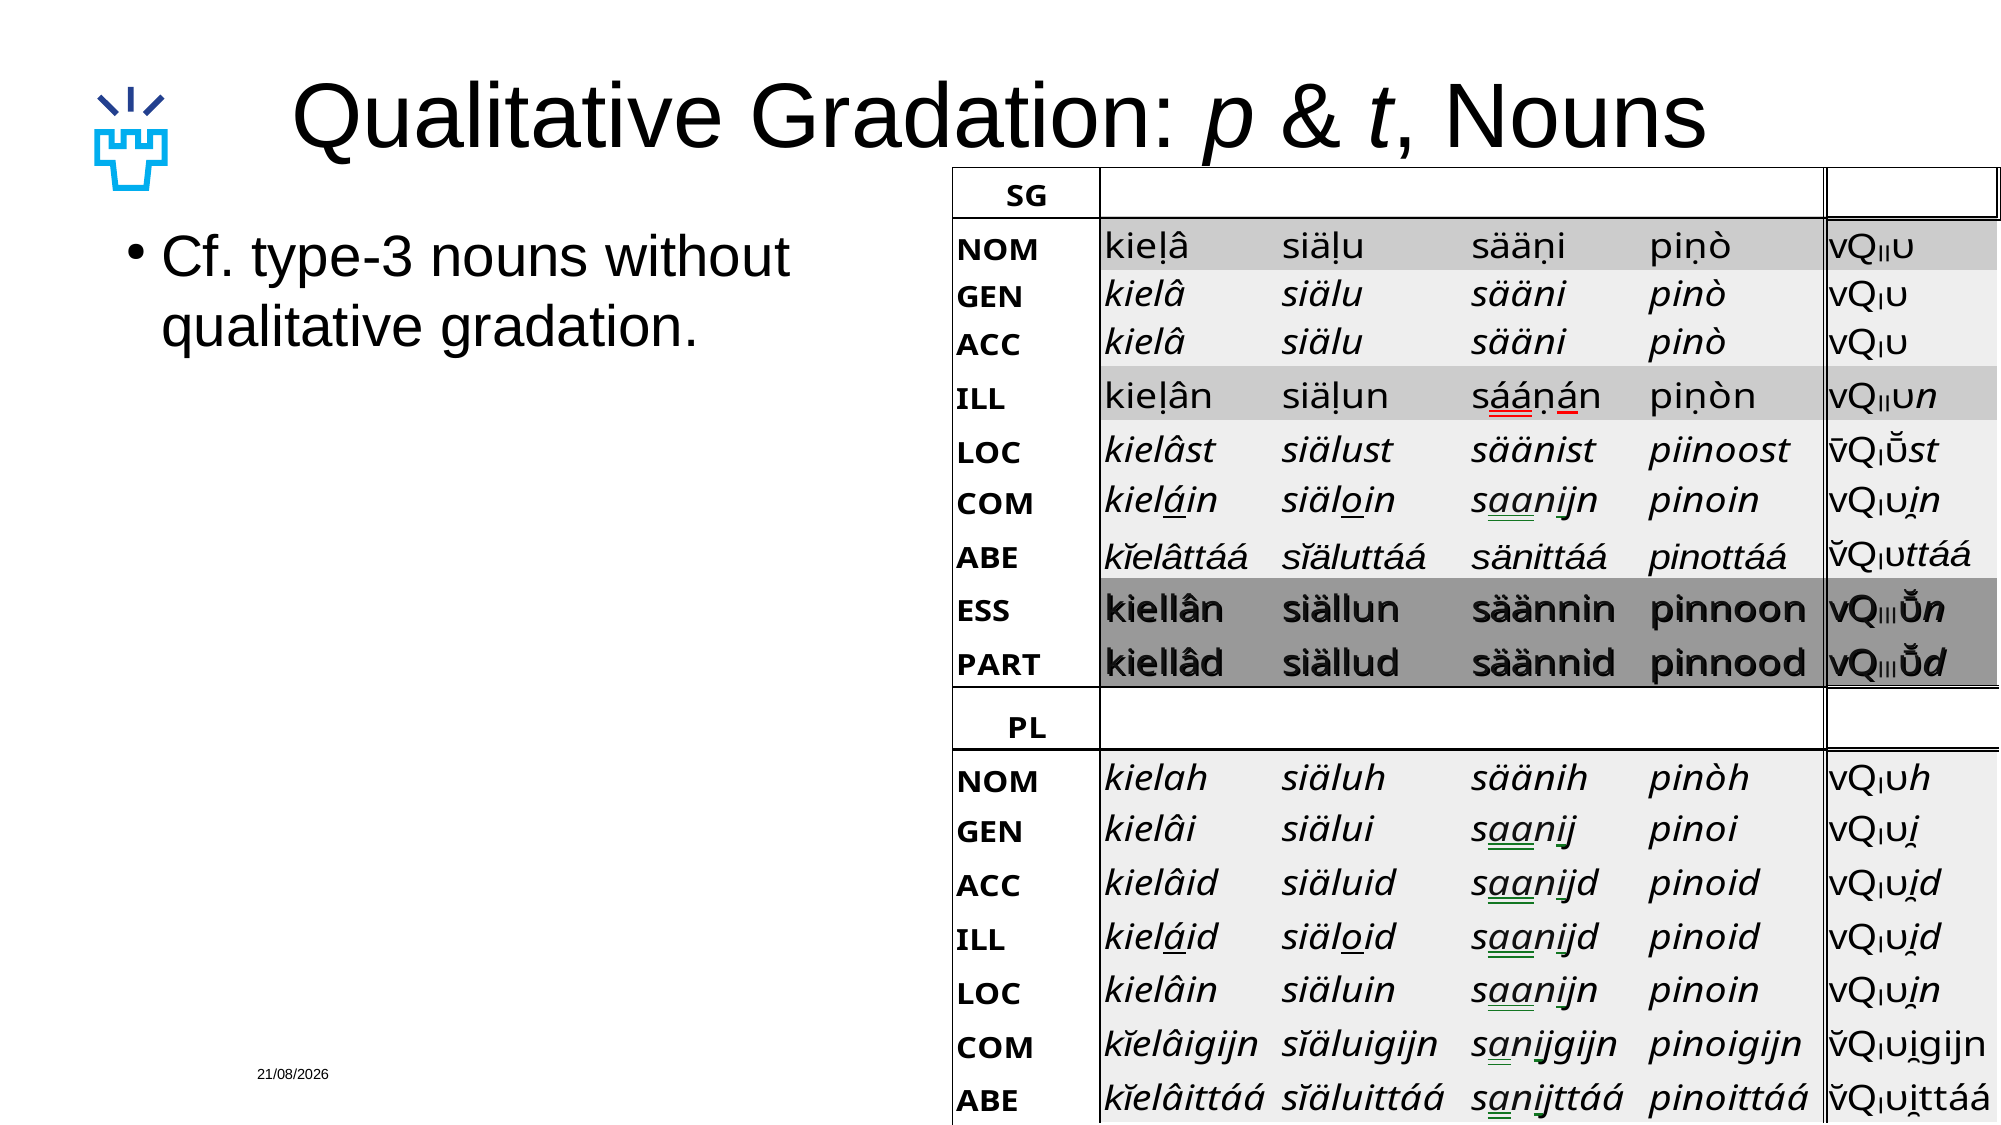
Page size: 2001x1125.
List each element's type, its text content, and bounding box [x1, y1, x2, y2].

list Cf. type-3 nouns without qualitative gradation. [125, 217, 952, 950]
title Qualitative Gradation: p & t, Nouns [260, 13, 1740, 217]
chart [952, 167, 2000, 1125]
